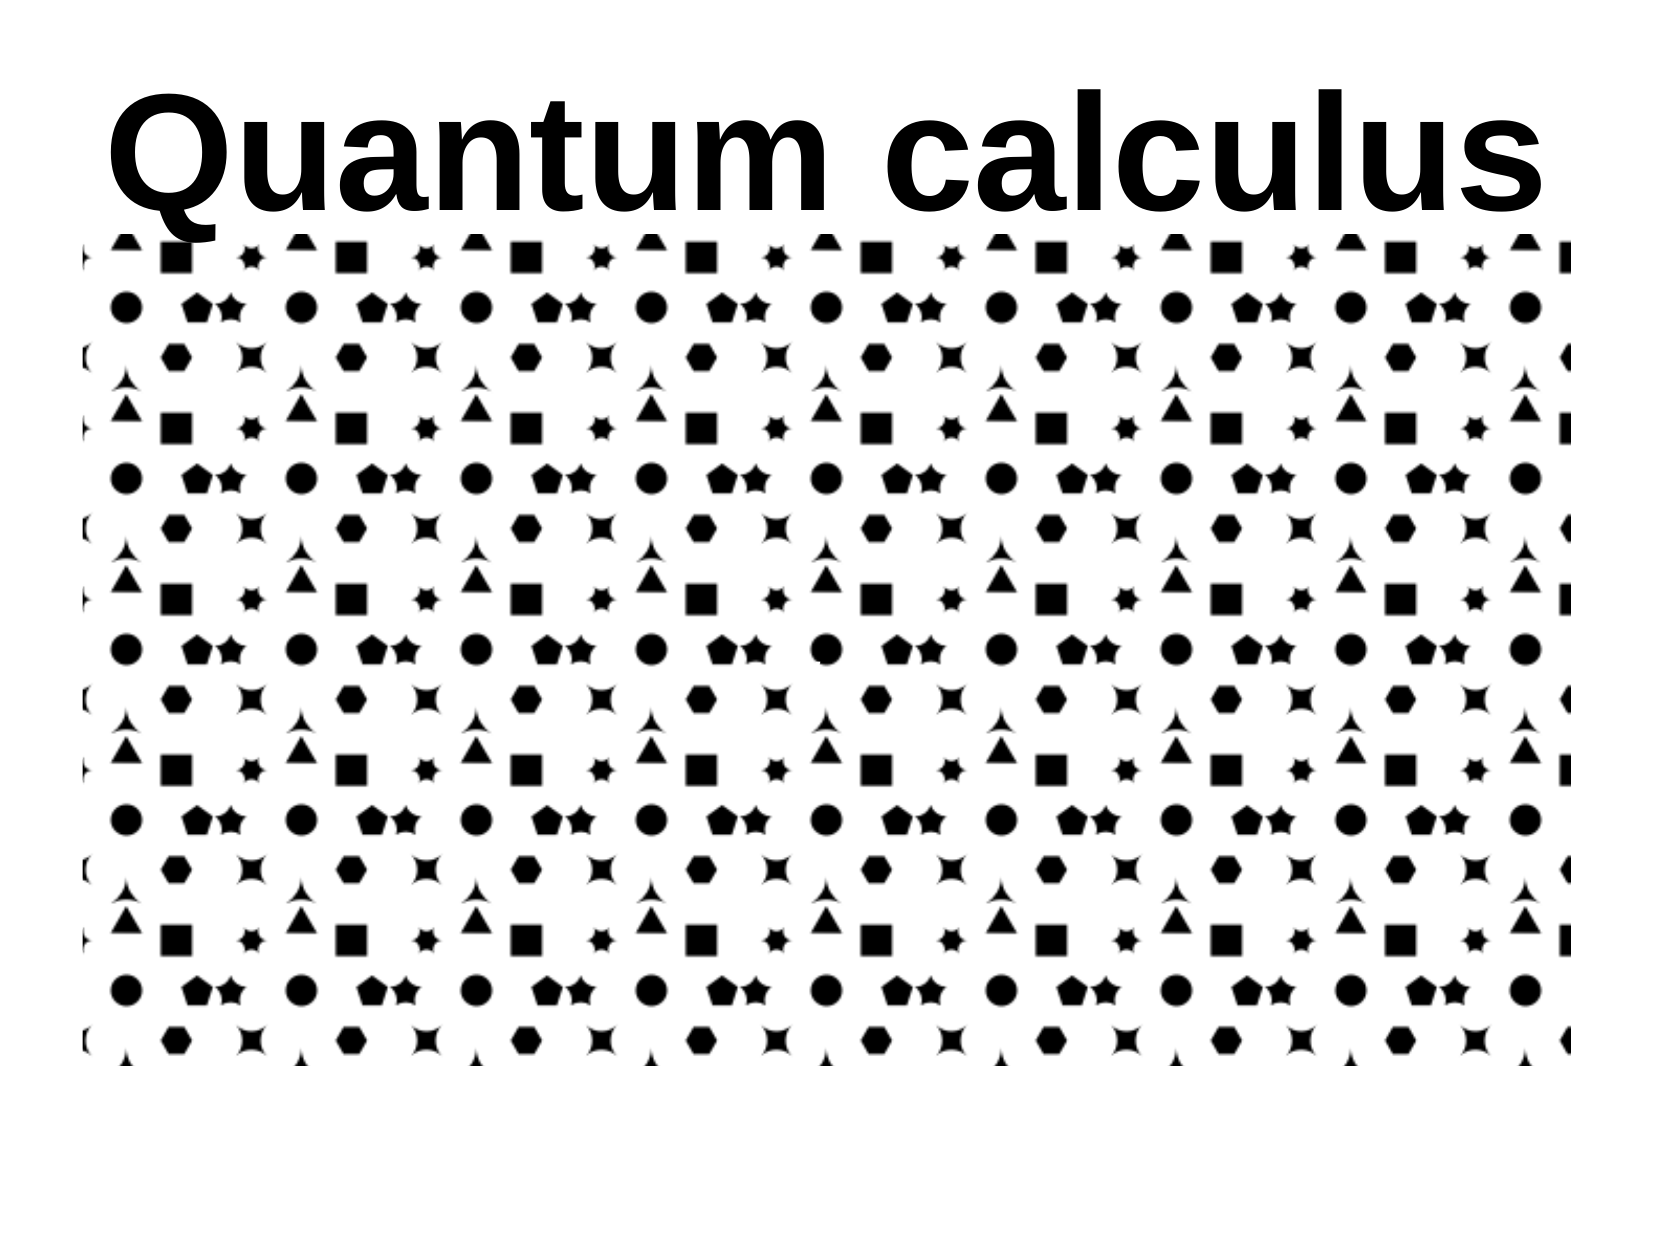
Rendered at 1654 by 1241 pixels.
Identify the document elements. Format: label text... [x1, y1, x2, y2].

title Quantum calculus [82, 49, 1571, 234]
subtitle . [82, 234, 1571, 1066]
